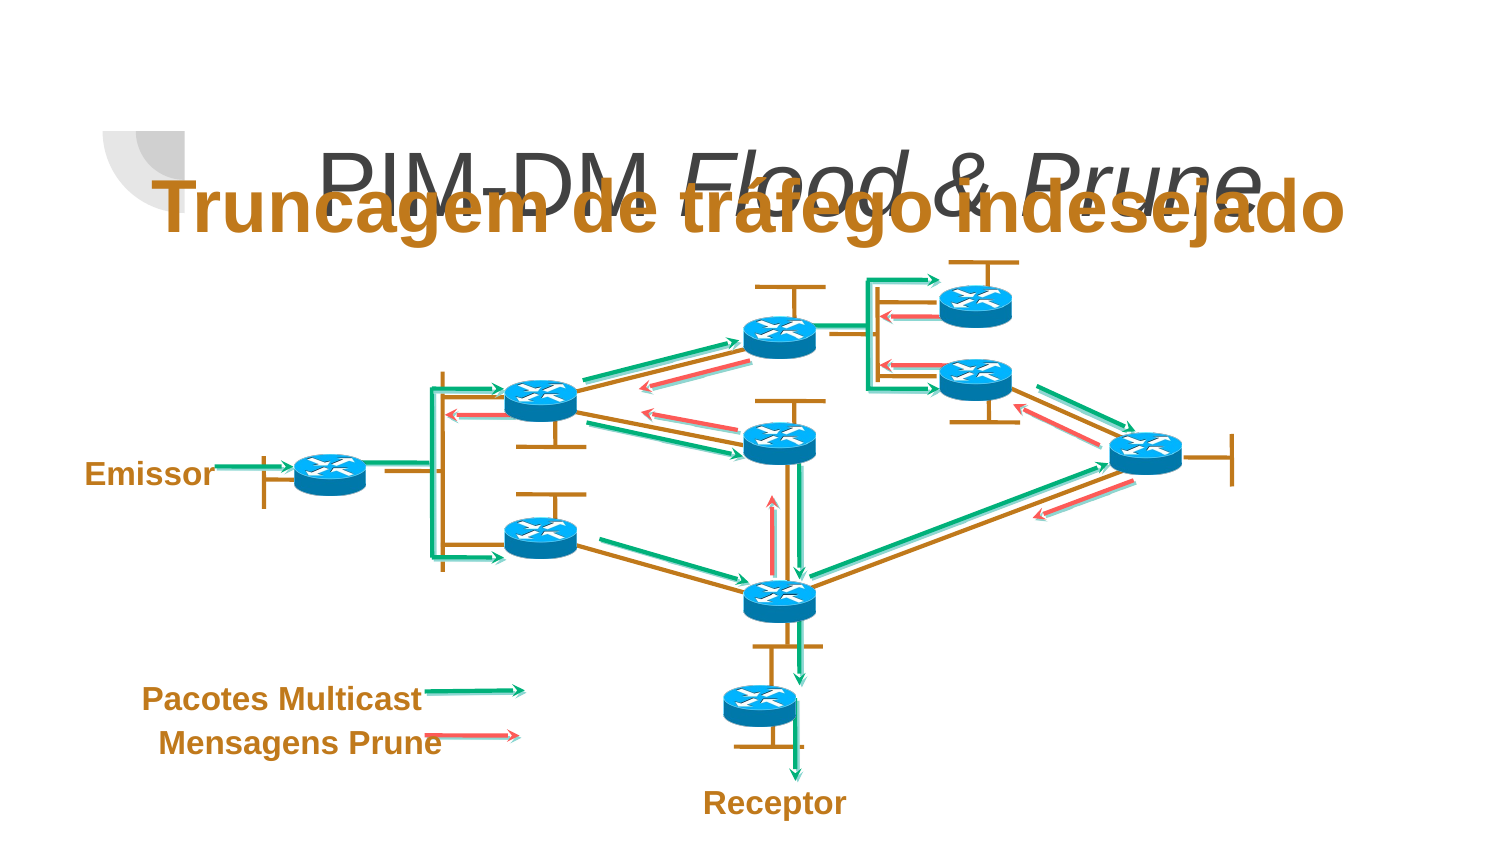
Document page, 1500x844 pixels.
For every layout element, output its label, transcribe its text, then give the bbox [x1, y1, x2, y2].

picture [781, 580, 816, 603]
picture [781, 422, 816, 445]
picture [547, 413, 577, 423]
text_box Receptor [685, 772, 864, 816]
picture [939, 359, 974, 375]
picture [723, 716, 745, 727]
text_box Mensagens Prune [141, 712, 460, 756]
picture [743, 612, 765, 623]
picture [781, 316, 816, 339]
picture [795, 456, 816, 465]
picture [723, 685, 758, 701]
picture [345, 487, 366, 496]
picture [743, 422, 779, 445]
picture [762, 699, 783, 707]
picture [743, 580, 779, 603]
picture [504, 411, 536, 423]
picture [556, 550, 577, 559]
picture [294, 454, 329, 465]
picture [543, 394, 564, 402]
text_box Emissor [67, 443, 233, 487]
picture [795, 614, 816, 623]
picture [1109, 432, 1145, 455]
picture [743, 316, 779, 339]
picture [1161, 466, 1182, 475]
picture [743, 454, 765, 465]
picture [307, 468, 326, 476]
picture [991, 392, 1012, 401]
picture [953, 373, 971, 381]
picture [545, 380, 577, 391]
picture [763, 685, 796, 696]
picture [977, 285, 1012, 308]
picture [737, 699, 755, 707]
picture [332, 468, 353, 476]
picture [1147, 432, 1182, 455]
text_box Truncagem de tráfego indesejado [132, 148, 1366, 230]
picture [991, 319, 1012, 328]
text_box Pacotes Multicast [124, 669, 441, 713]
picture [333, 454, 366, 465]
picture [542, 517, 577, 540]
picture [978, 373, 999, 381]
picture [939, 317, 961, 328]
picture [775, 718, 796, 727]
picture [939, 285, 975, 308]
picture [743, 348, 765, 359]
picture [795, 350, 816, 359]
picture [504, 548, 526, 559]
picture [979, 359, 1012, 370]
picture [939, 390, 961, 401]
title PIM-DM Flood & Prune [213, 98, 1368, 263]
picture [294, 487, 315, 496]
picture [504, 380, 539, 402]
picture [504, 517, 540, 540]
picture [1109, 464, 1131, 475]
